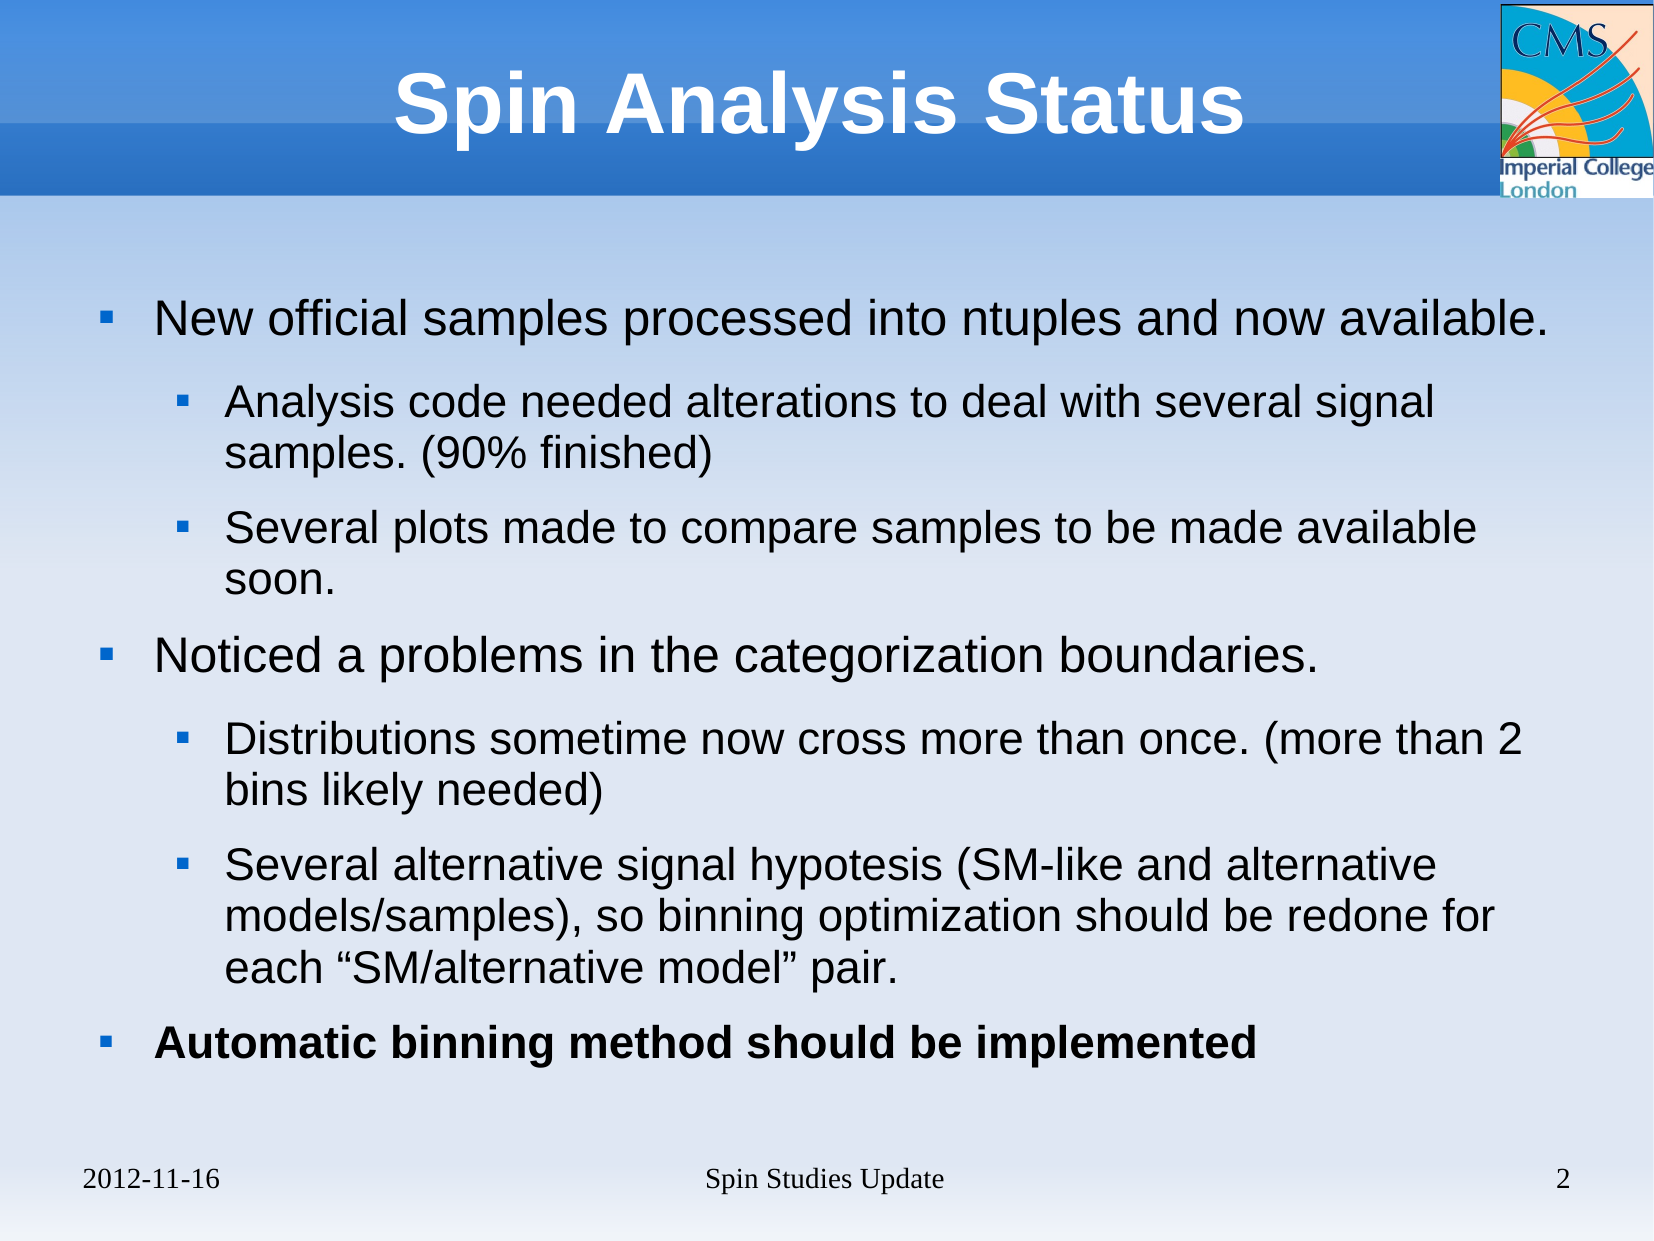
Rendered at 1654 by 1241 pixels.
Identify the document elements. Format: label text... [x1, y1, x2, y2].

picture [0, 0, 1654, 1241]
title Spin Analysis Status [76, 0, 1565, 208]
list New official samples processed into ntuples and now available. Analysis code needed alterations to deal with several signal samples. (90% finished) Several plots made to compare samples to be made available soon. Noticed a problems in the categorization boundaries. Distributions sometime now cross more than once. (more than 2 bins likely needed) Several alternative signal hypotesis (SM-like and alternative models/samples), so binning optimization should be redone for each “SM/alternative model” pair. Automatic binning method should be implemented [82, 290, 1571, 1109]
